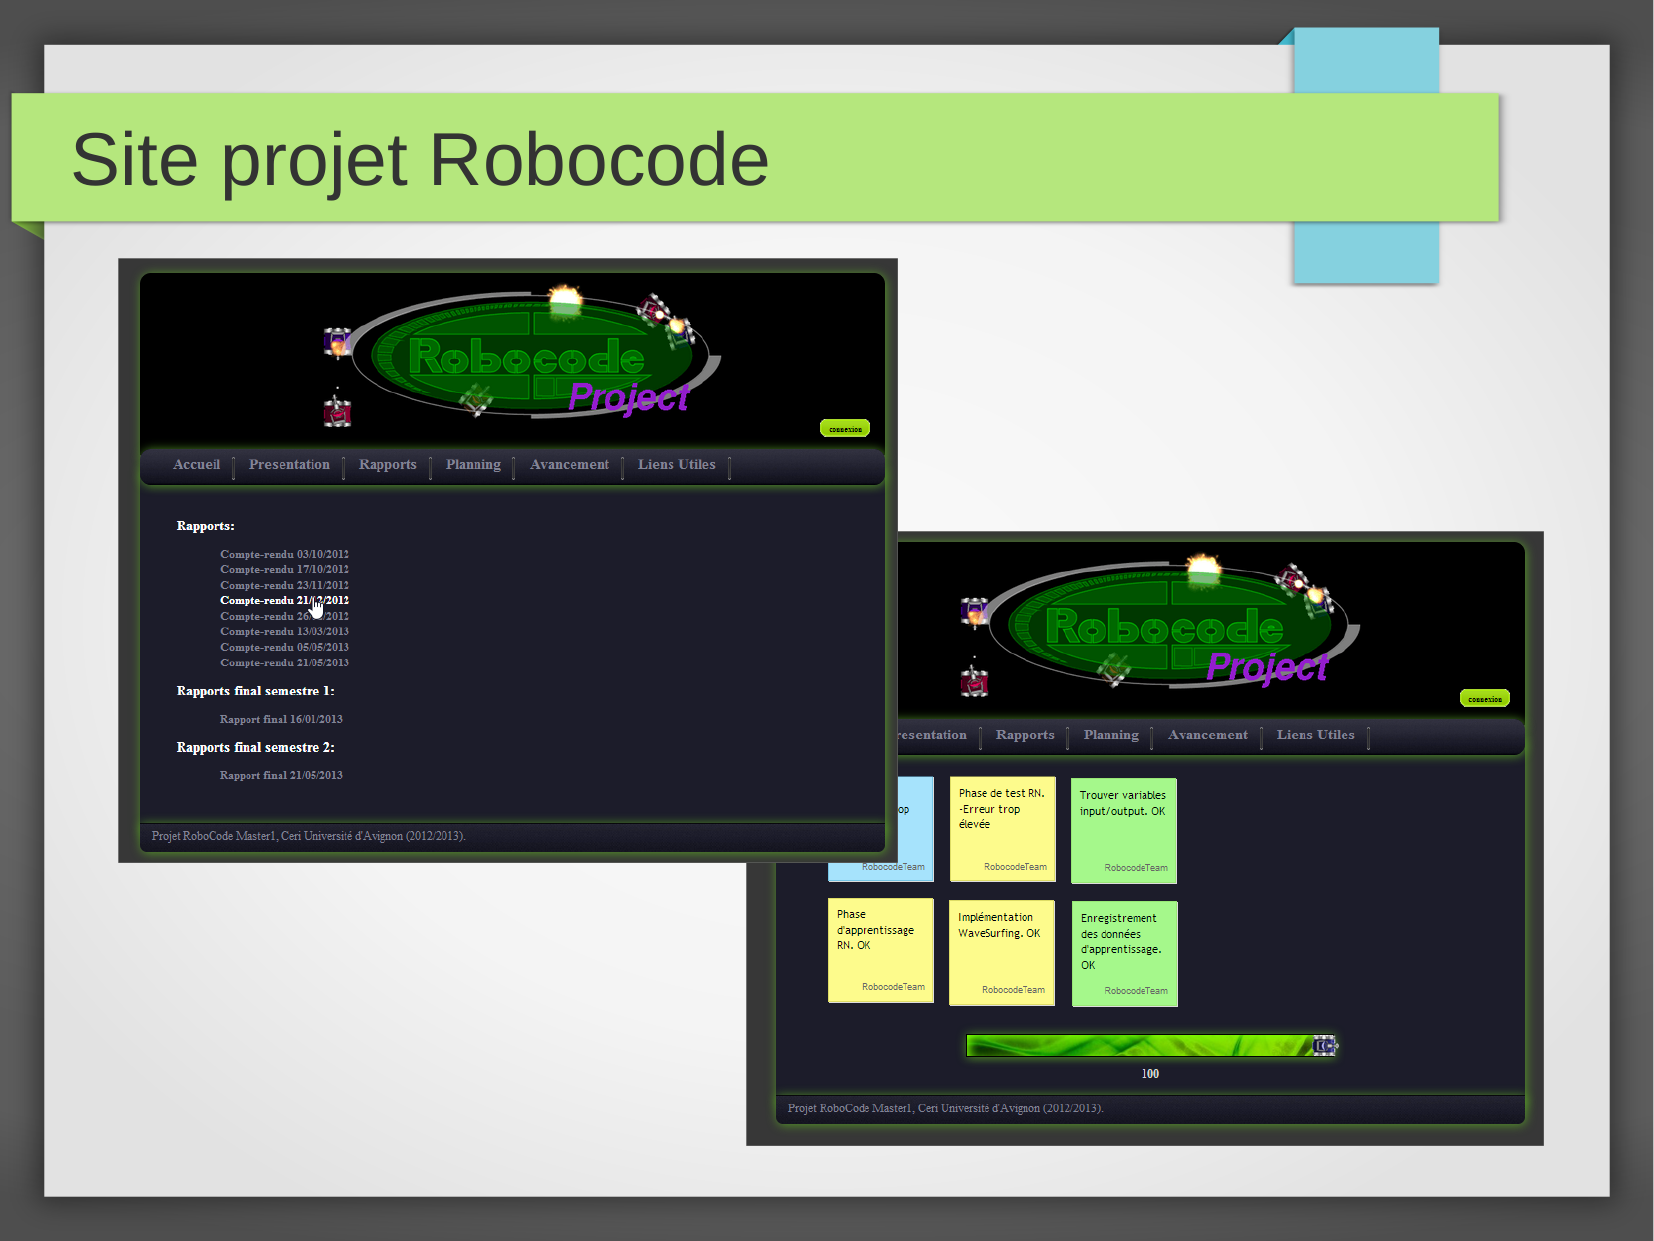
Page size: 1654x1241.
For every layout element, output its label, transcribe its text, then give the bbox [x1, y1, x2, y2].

title Site projet Robocode [70, 106, 1229, 213]
picture [0, 0, 1654, 1241]
